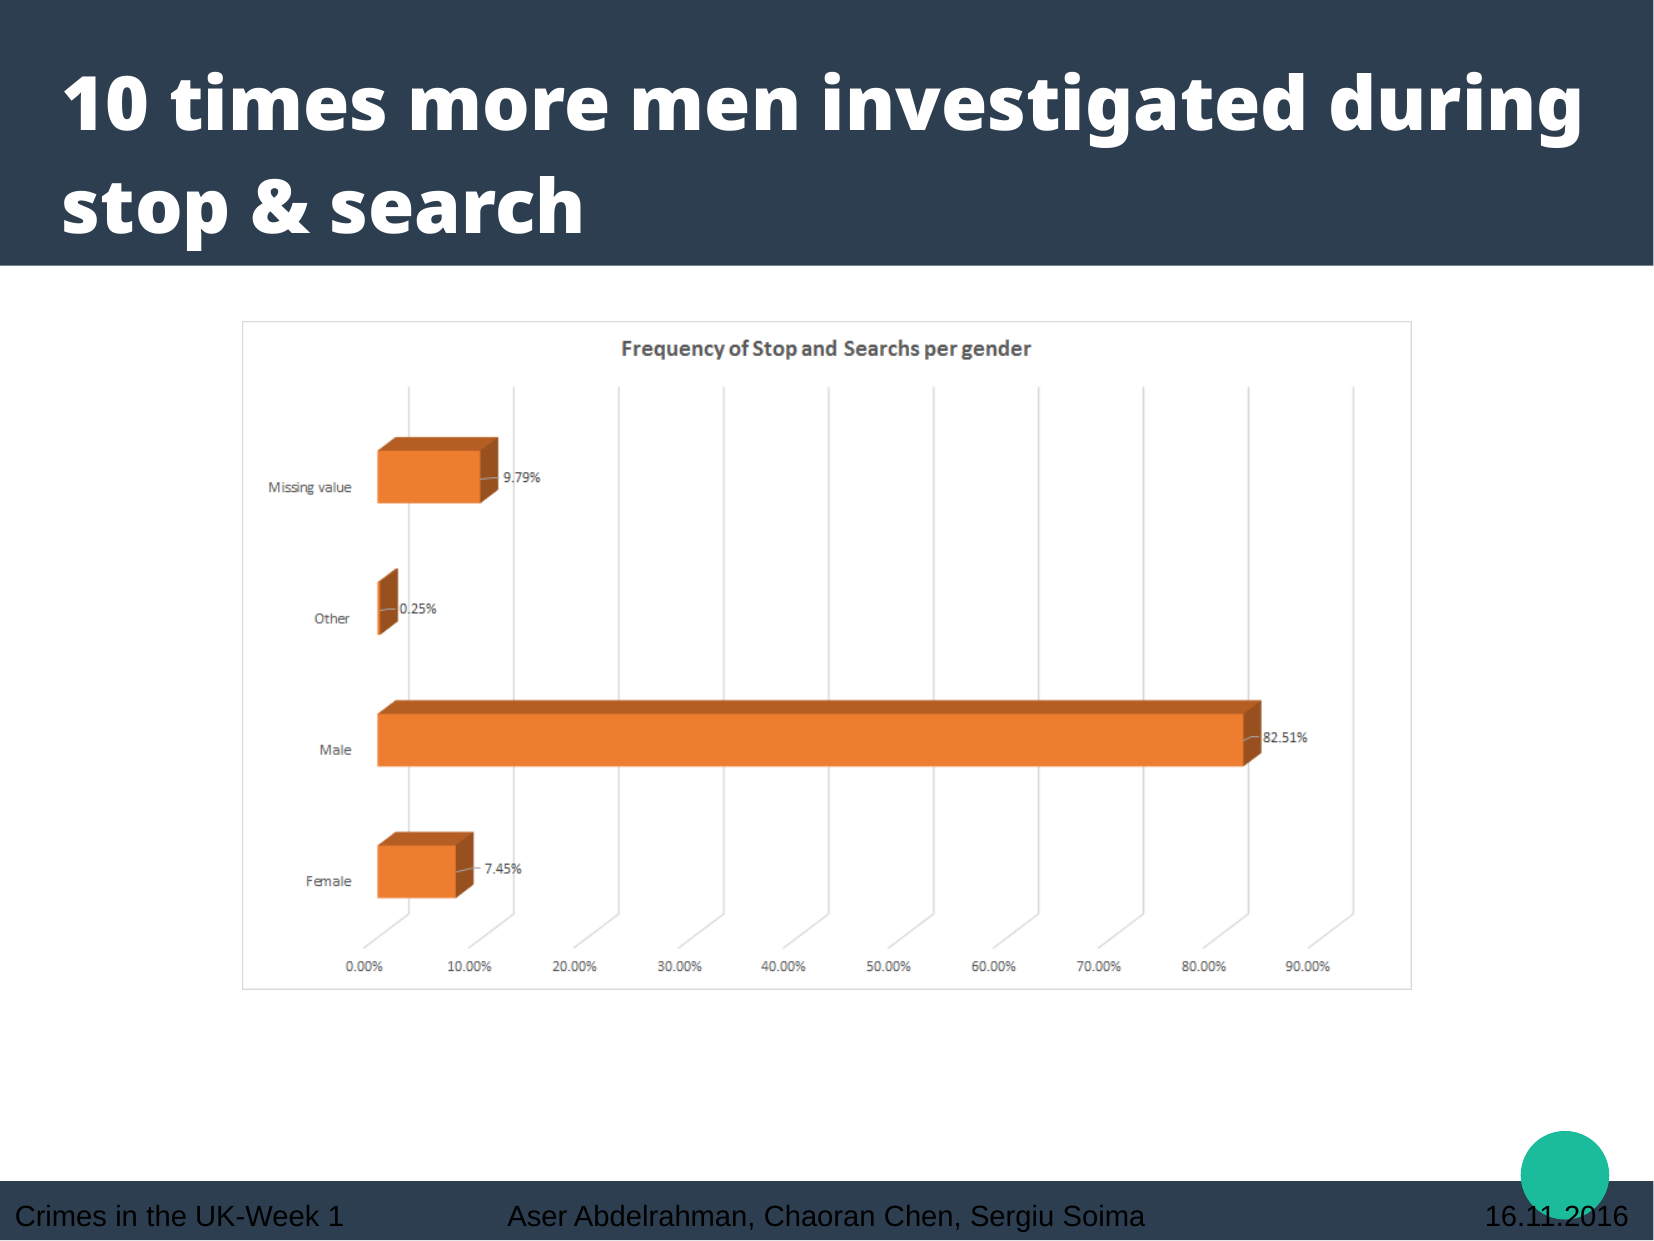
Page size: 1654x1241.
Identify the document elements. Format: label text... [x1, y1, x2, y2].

picture [242, 321, 1412, 991]
text_box 16.11.2016 [1470, 1192, 1654, 1241]
text_box Crimes in the UK-Week 1 [0, 1192, 409, 1241]
text_box Aser Abdelrahman, Chaoran Chen, Sergiu Soima [476, 1192, 1178, 1241]
title 10 times more men investigated during stop & search [61, 49, 1592, 257]
